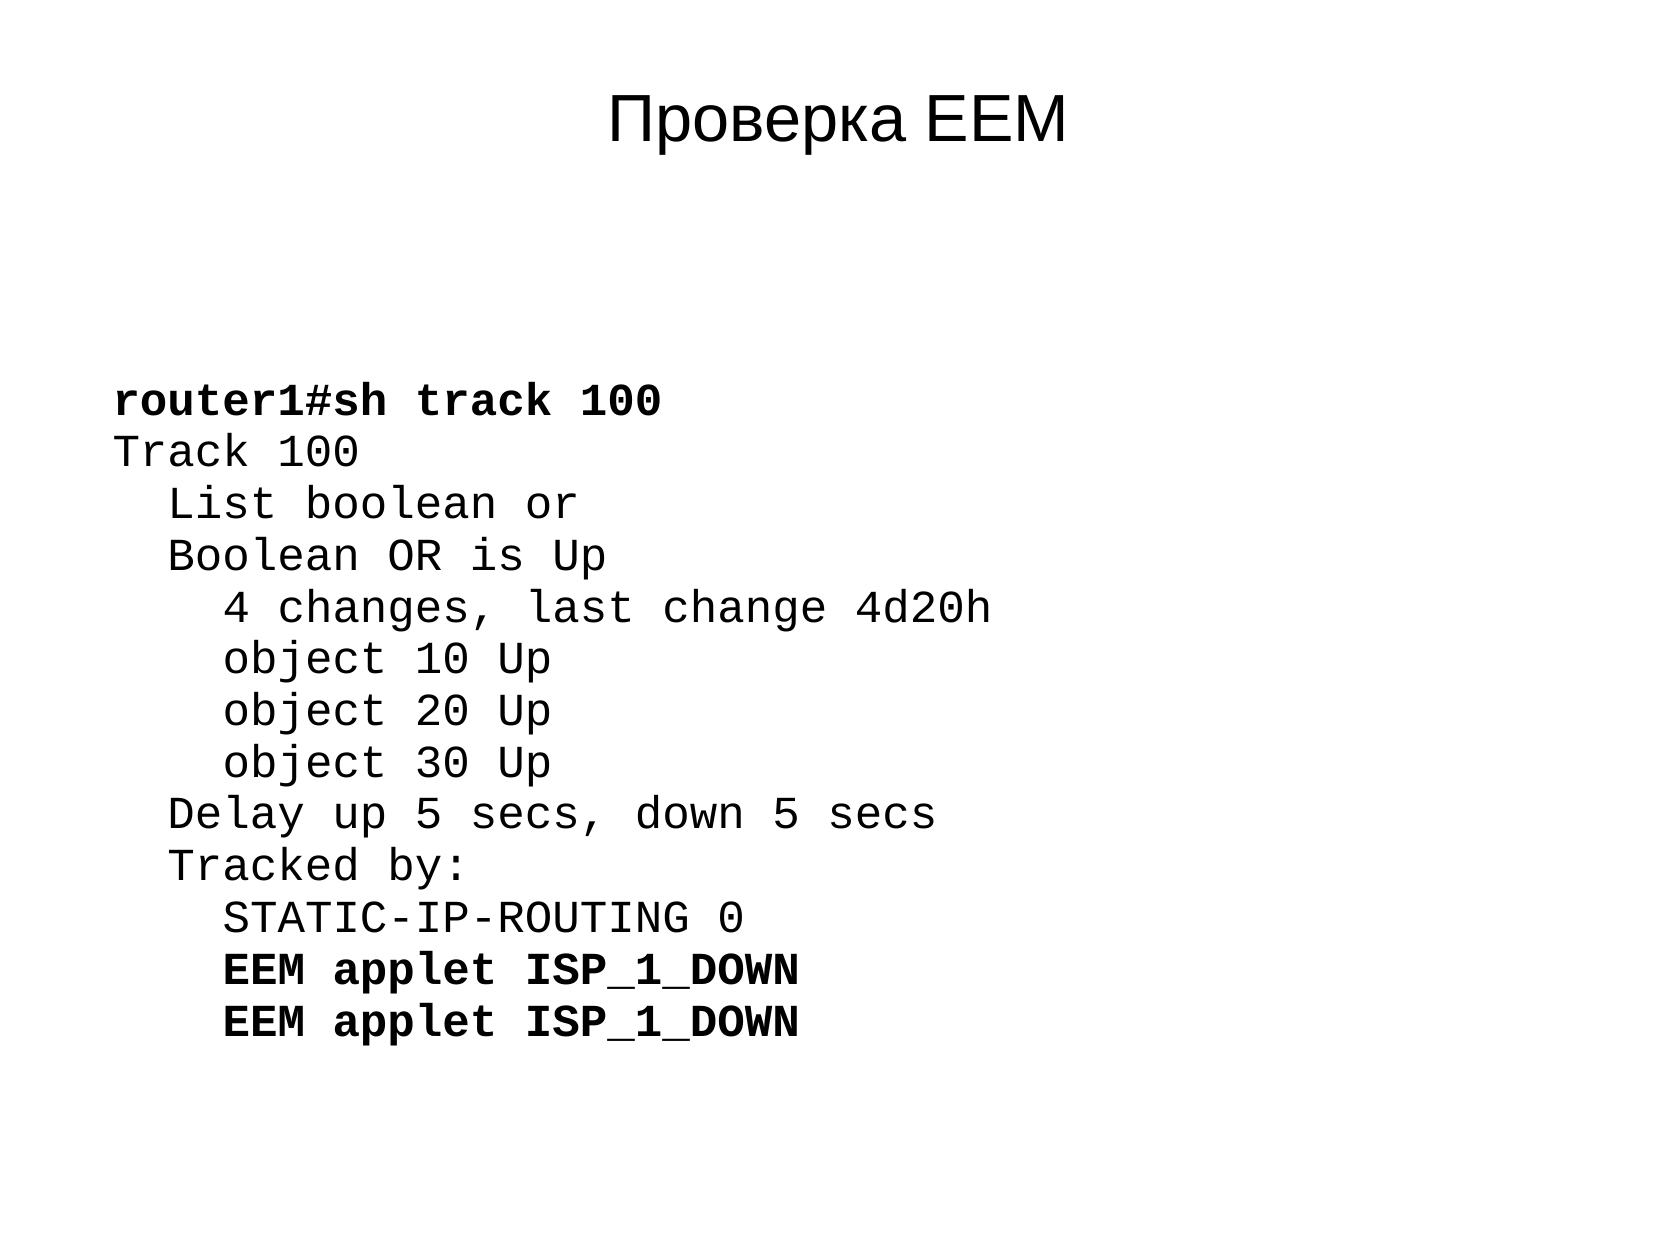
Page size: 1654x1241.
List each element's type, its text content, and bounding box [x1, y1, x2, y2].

title Проверка EEM [82, 49, 1571, 188]
subtitle router1#sh track 100 Track 100 List boolean or Boolean OR is Up 4 changes, last change 4d20h object 10 Up object 20 Up object 30 Up Delay up 5 secs, down 5 secs Tracked by: STATIC-IP-ROUTING 0 EEM applet ISP_1_DOWN EEM applet ISP_1_DOWN [112, 212, 1601, 1163]
